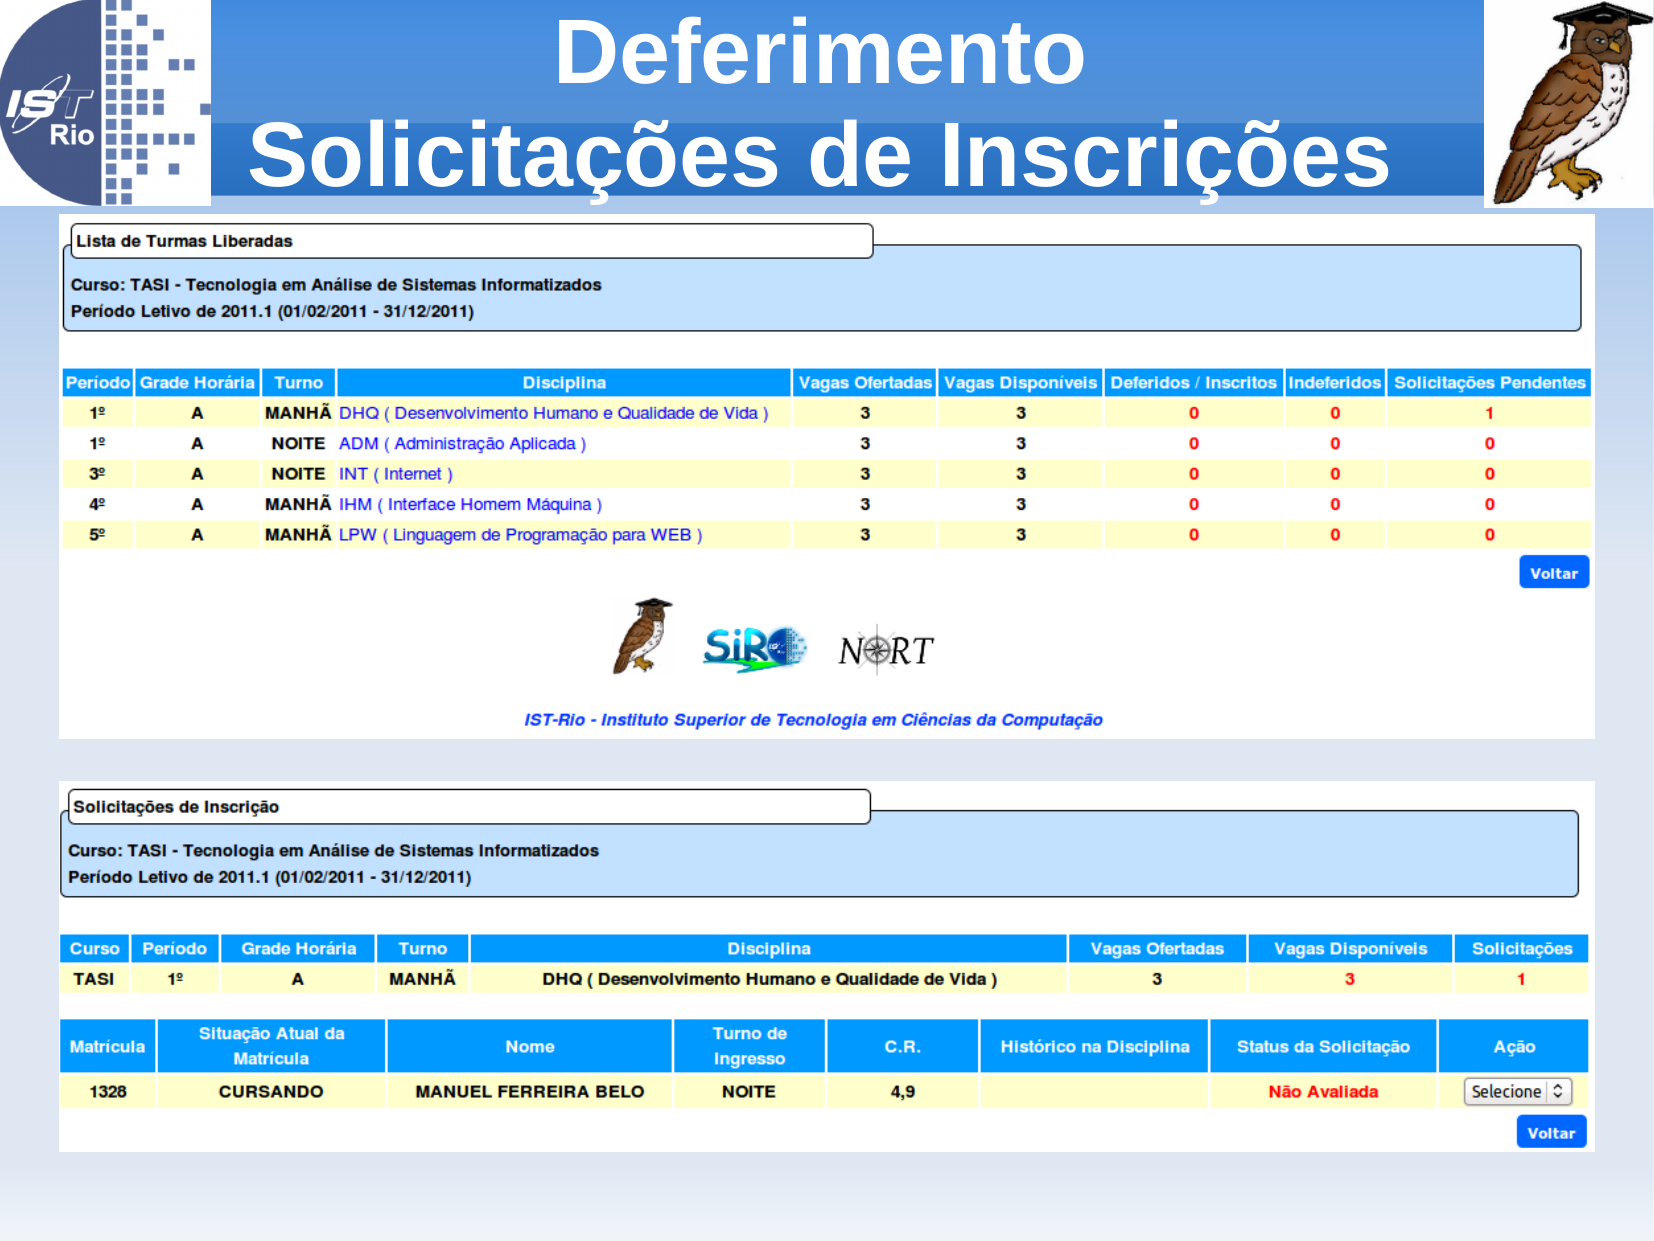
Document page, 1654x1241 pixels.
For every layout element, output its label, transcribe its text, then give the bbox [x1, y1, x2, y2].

title Deferimento Solicitações de Inscrições [76, 1, 1565, 207]
picture [0, 0, 1654, 1241]
